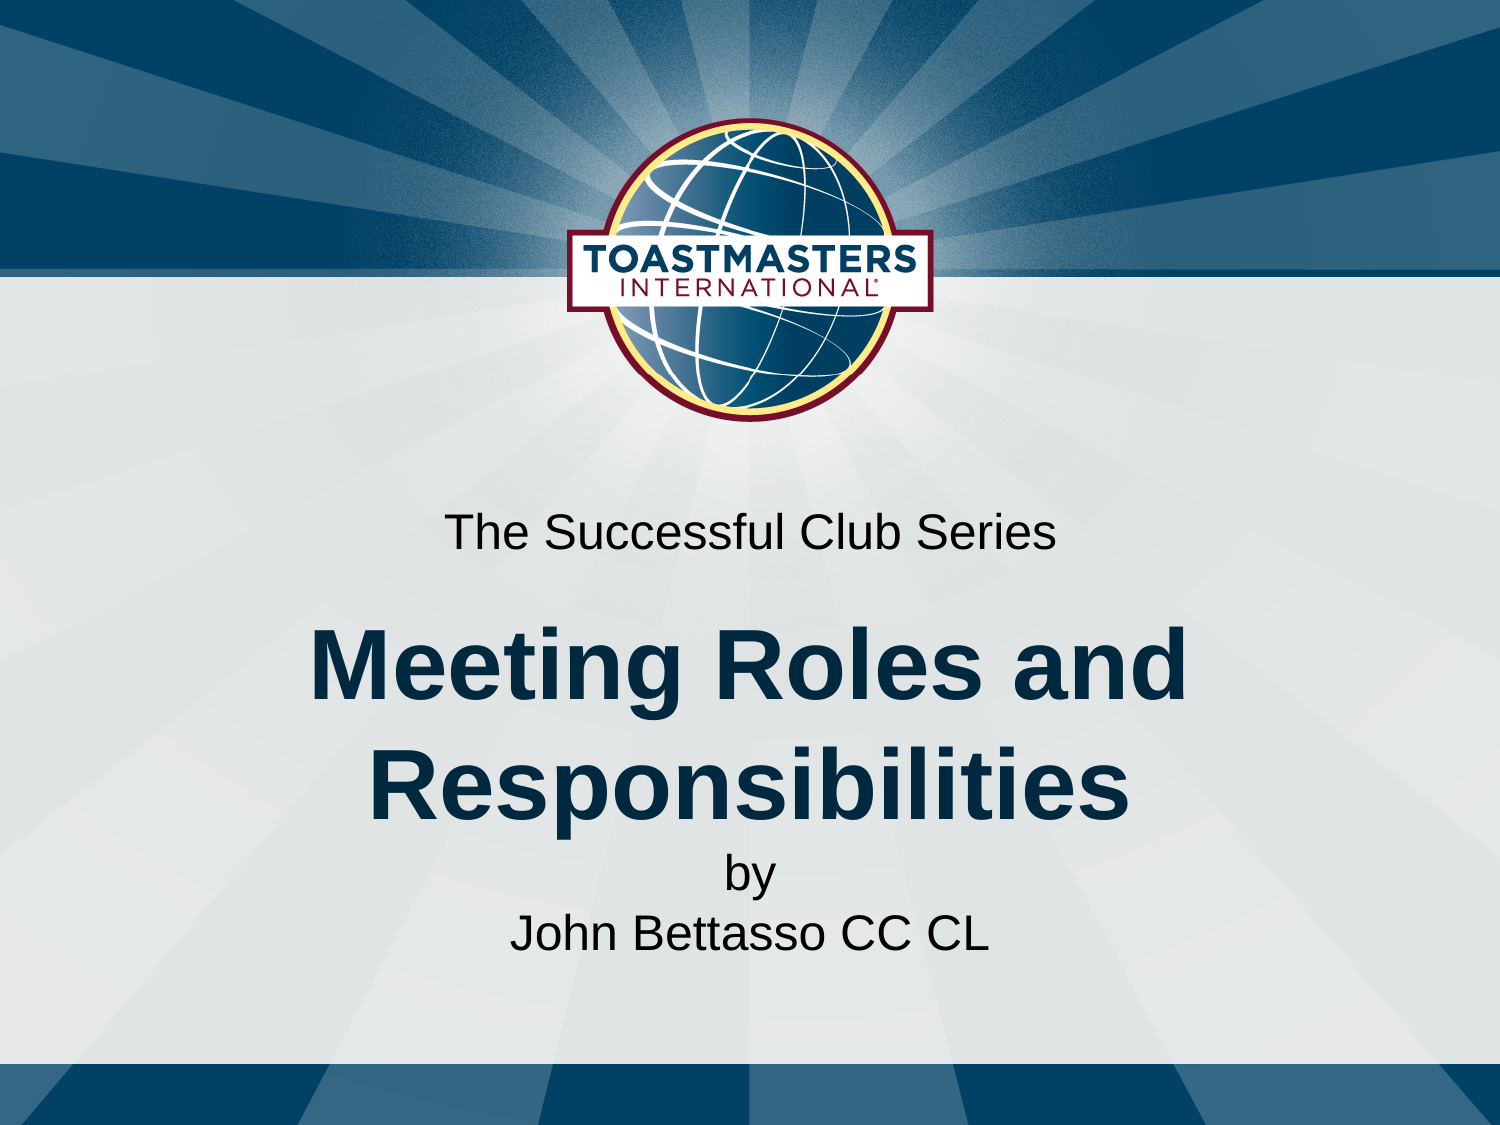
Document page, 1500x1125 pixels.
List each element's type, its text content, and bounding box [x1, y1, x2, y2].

picture [0, 0, 1500, 1125]
text_box The Successful Club Series [429, 492, 1073, 568]
text_box Meeting Roles and Responsibilities by John Bettasso CC CL [37, 592, 1463, 968]
